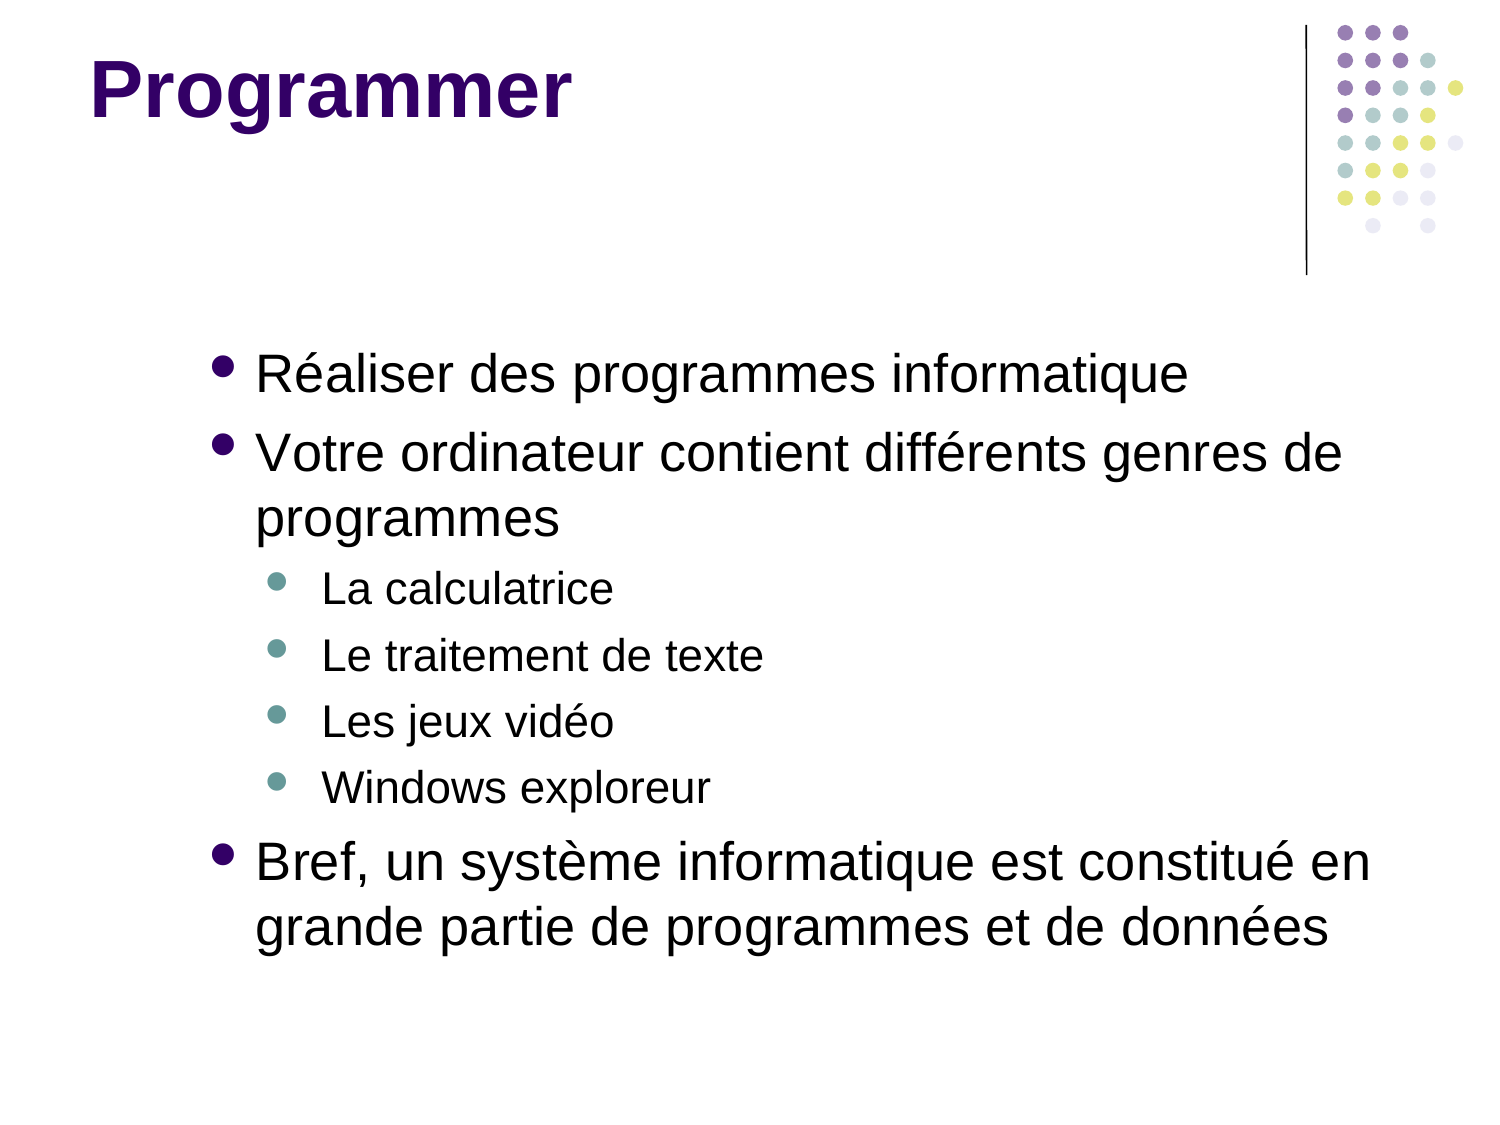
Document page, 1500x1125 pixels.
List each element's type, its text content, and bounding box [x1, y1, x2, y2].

title Programmer [74, 19, 1313, 142]
list Réaliser des programmes informatique Votre ordinateur contient différents genres de programmes La calculatrice Le traitement de texte Les jeux vidéo Windows exploreur Bref, un système informatique est constitué en grande partie de programmes et de données [193, 331, 1469, 1083]
